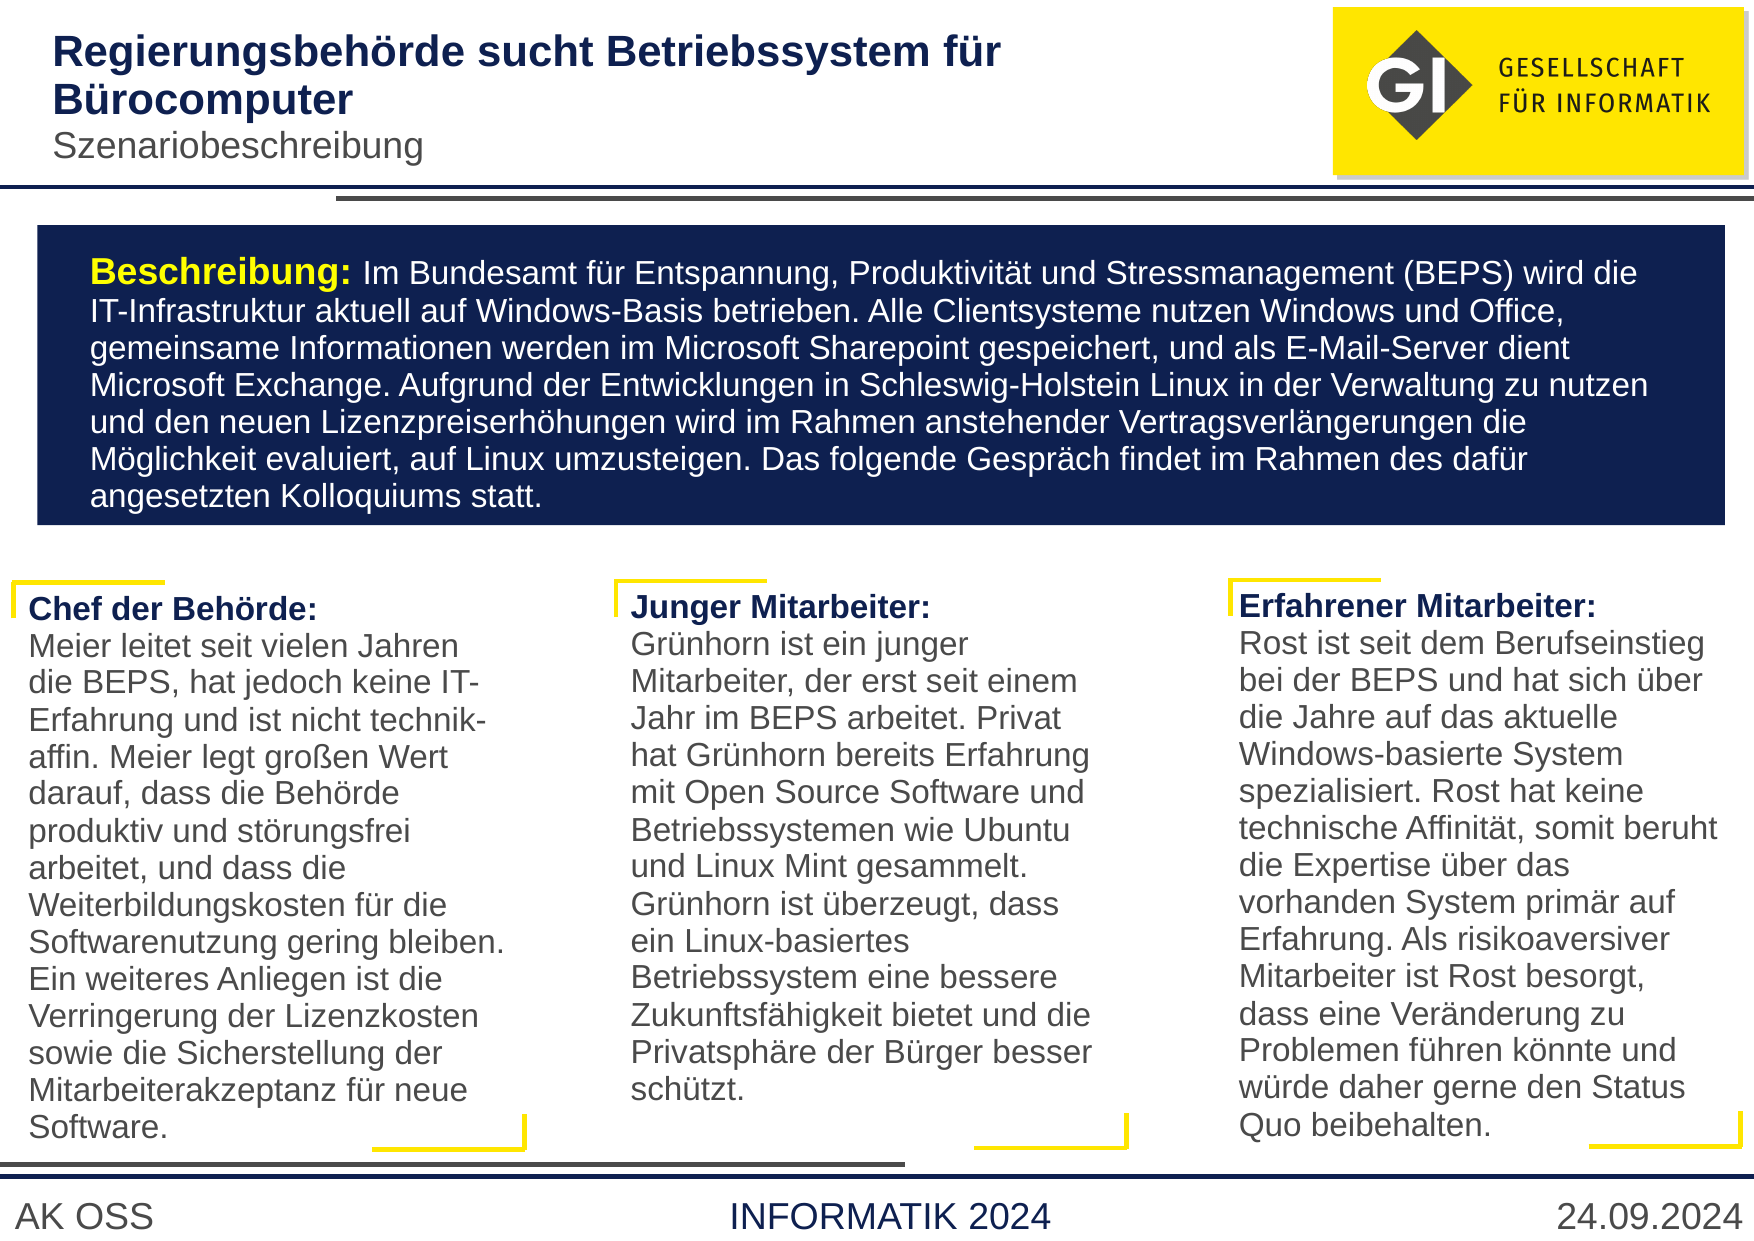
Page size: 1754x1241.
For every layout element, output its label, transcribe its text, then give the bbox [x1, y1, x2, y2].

text_box Beschreibung: Im Bundesamt für Entspannung, Produktivität und Stressmanagement (BEPS) wird die IT-Infrastruktur aktuell auf Windows-Basis betrieben. Alle Clientsysteme nutzen Windows und Office, gemeinsame Informationen werden im Microsoft Sharepoint gespeichert, und als E-Mail-Server dient Microsoft Exchange. Aufgrund der Entwicklungen in Schleswig-Holstein Linux in der Verwaltung zu nutzen und den neuen Lizenzpreiserhöhungen wird im Rahmen anstehender Vertragsverlängerungen die Möglichkeit evaluiert, auf Linux umzusteigen. Das folgende Gespräch findet im Rahmen des dafür angesetzten Kolloquiums statt. [75, 243, 1688, 720]
text_box [1332, 7, 1744, 176]
text_box Erfahrener Mitarbeiter: Rost ist seit dem Berufseinstieg bei der BEPS und hat sich über die Jahre auf das aktuelle Windows-basierte System spezialisiert. Rost hat keine technische Affinität, somit beruht die Expertise über das vorhanden System primär auf Erfahrung. Als risikoaversiver Mitarbeiter ist Rost besorgt, dass eine Veränderung zu Problemen führen könnte und würde daher gerne den Status Quo beibehalten. [1224, 580, 1735, 1151]
text_box Regierungsbehörde sucht Betriebssystem für Bürocomputer Szenariobeschreibung [37, 19, 1313, 174]
text_box AK OSS [0, 1188, 170, 1241]
text_box INFORMATIK 2024 [714, 1188, 1067, 1241]
text_box Junger Mitarbeiter: Grünhorn ist ein junger Mitarbeiter, der erst seit einem Jahr im BEPS arbeitet. Privat hat Grünhorn bereits Erfahrung mit Open Source Software und Betriebssystemen wie Ubuntu und Linux Mint gesammelt. Grünhorn ist überzeugt, dass ein Linux-basiertes Betriebssystem eine bessere Zukunftsfähigkeit bietet und die Privatsphäre der Bürger besser schützt. [615, 720, 1127, 1152]
text_box 24.09.2024 [1541, 1188, 1754, 1241]
text_box Chef der Behörde: Meier leitet seit vielen Jahren die BEPS, hat jedoch keine IT-Erfahrung und ist nicht technik-affin. Meier legt großen Wert darauf, dass die Behörde produktiv und störungsfrei arbeitet, und dass die Weiterbildungskosten für die Softwarenutzung gering bleiben. Ein weiteres Anliegen ist die Verringerung der Lizenzkosten sowie die Sicherstellung der Mitarbeiterakzeptanz für neue Software. [13, 582, 525, 1190]
text_box [37, 225, 1725, 526]
picture [1367, 30, 1710, 140]
